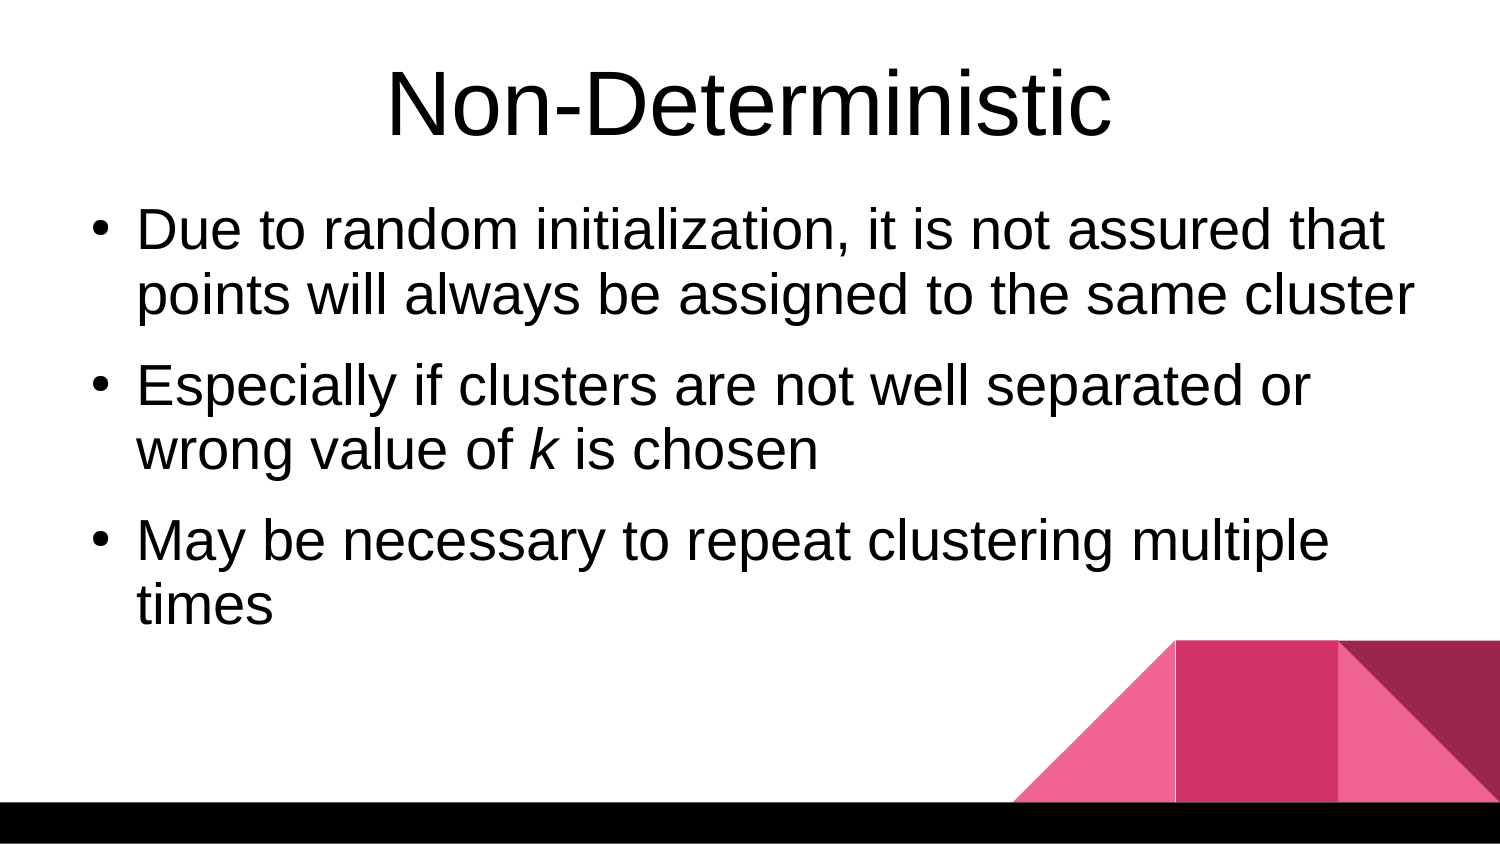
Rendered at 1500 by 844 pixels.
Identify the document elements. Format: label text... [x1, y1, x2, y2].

title Non-Deterministic [75, 33, 1425, 175]
list Due to random initialization, it is not assured that points will always be assigned to the same cluster Especially if clusters are not well separated or wrong value of k is chosen May be necessary to repeat clustering multiple times [75, 197, 1425, 687]
